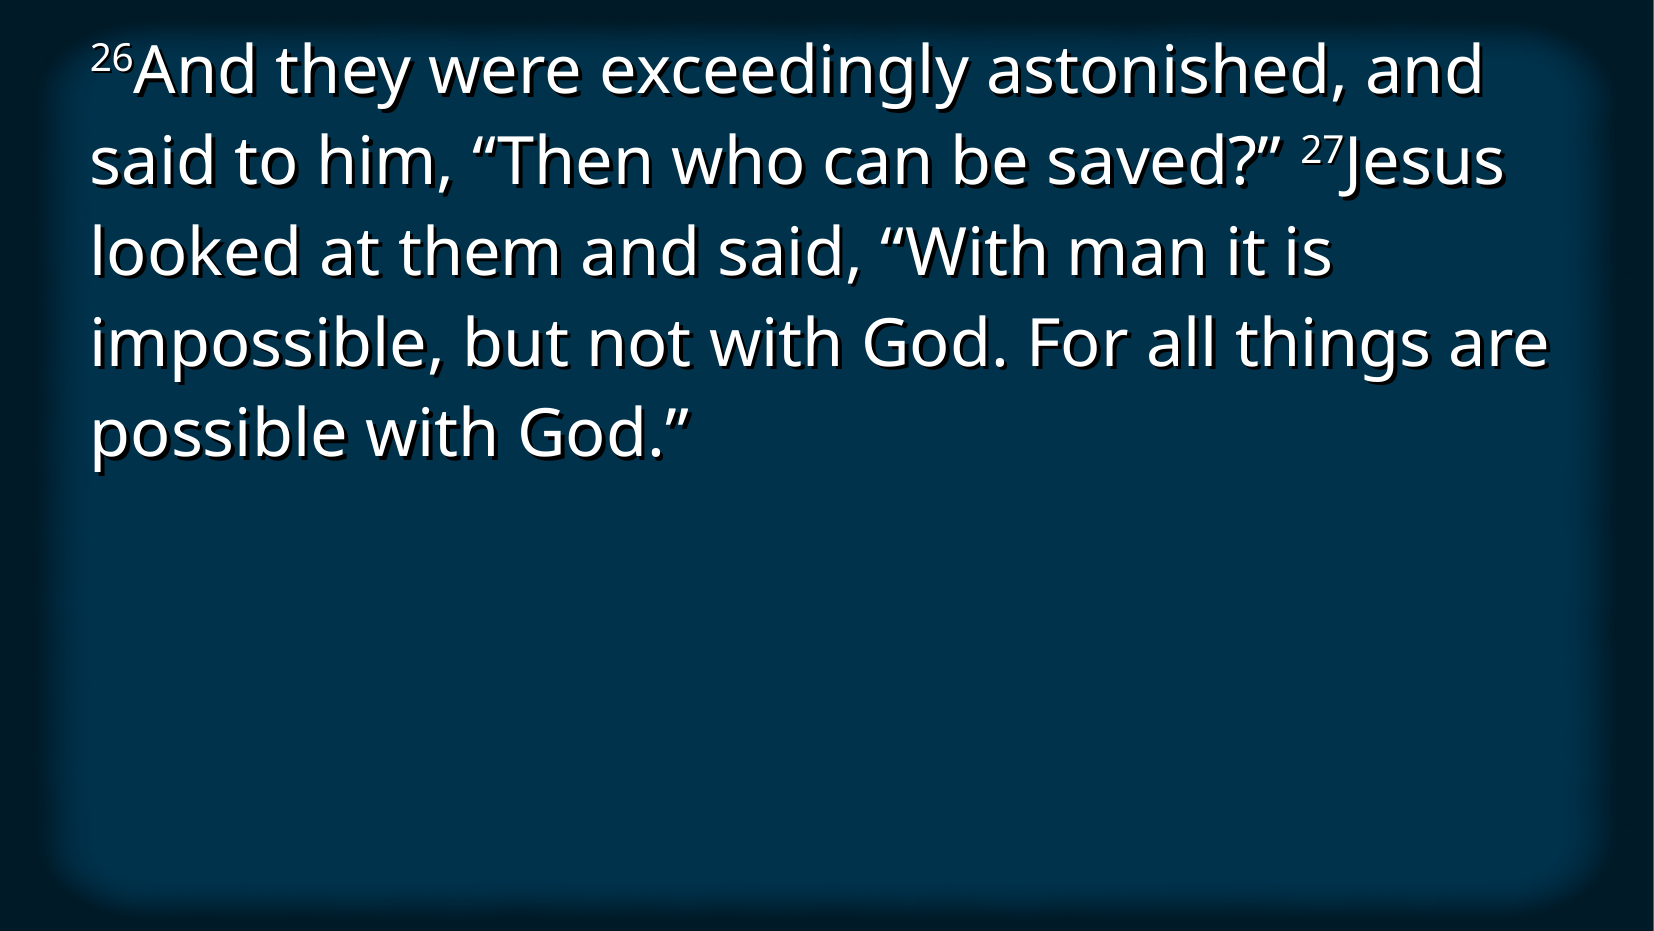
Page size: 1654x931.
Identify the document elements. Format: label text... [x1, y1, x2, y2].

picture [0, 0, 1654, 931]
text_box 26And they were exceedingly astonished, and said to him, “Then who can be saved?” 27Jesus looked at them and said, “With man it is impossible, but not with God. For all things are possible with God.” [75, 15, 1591, 474]
